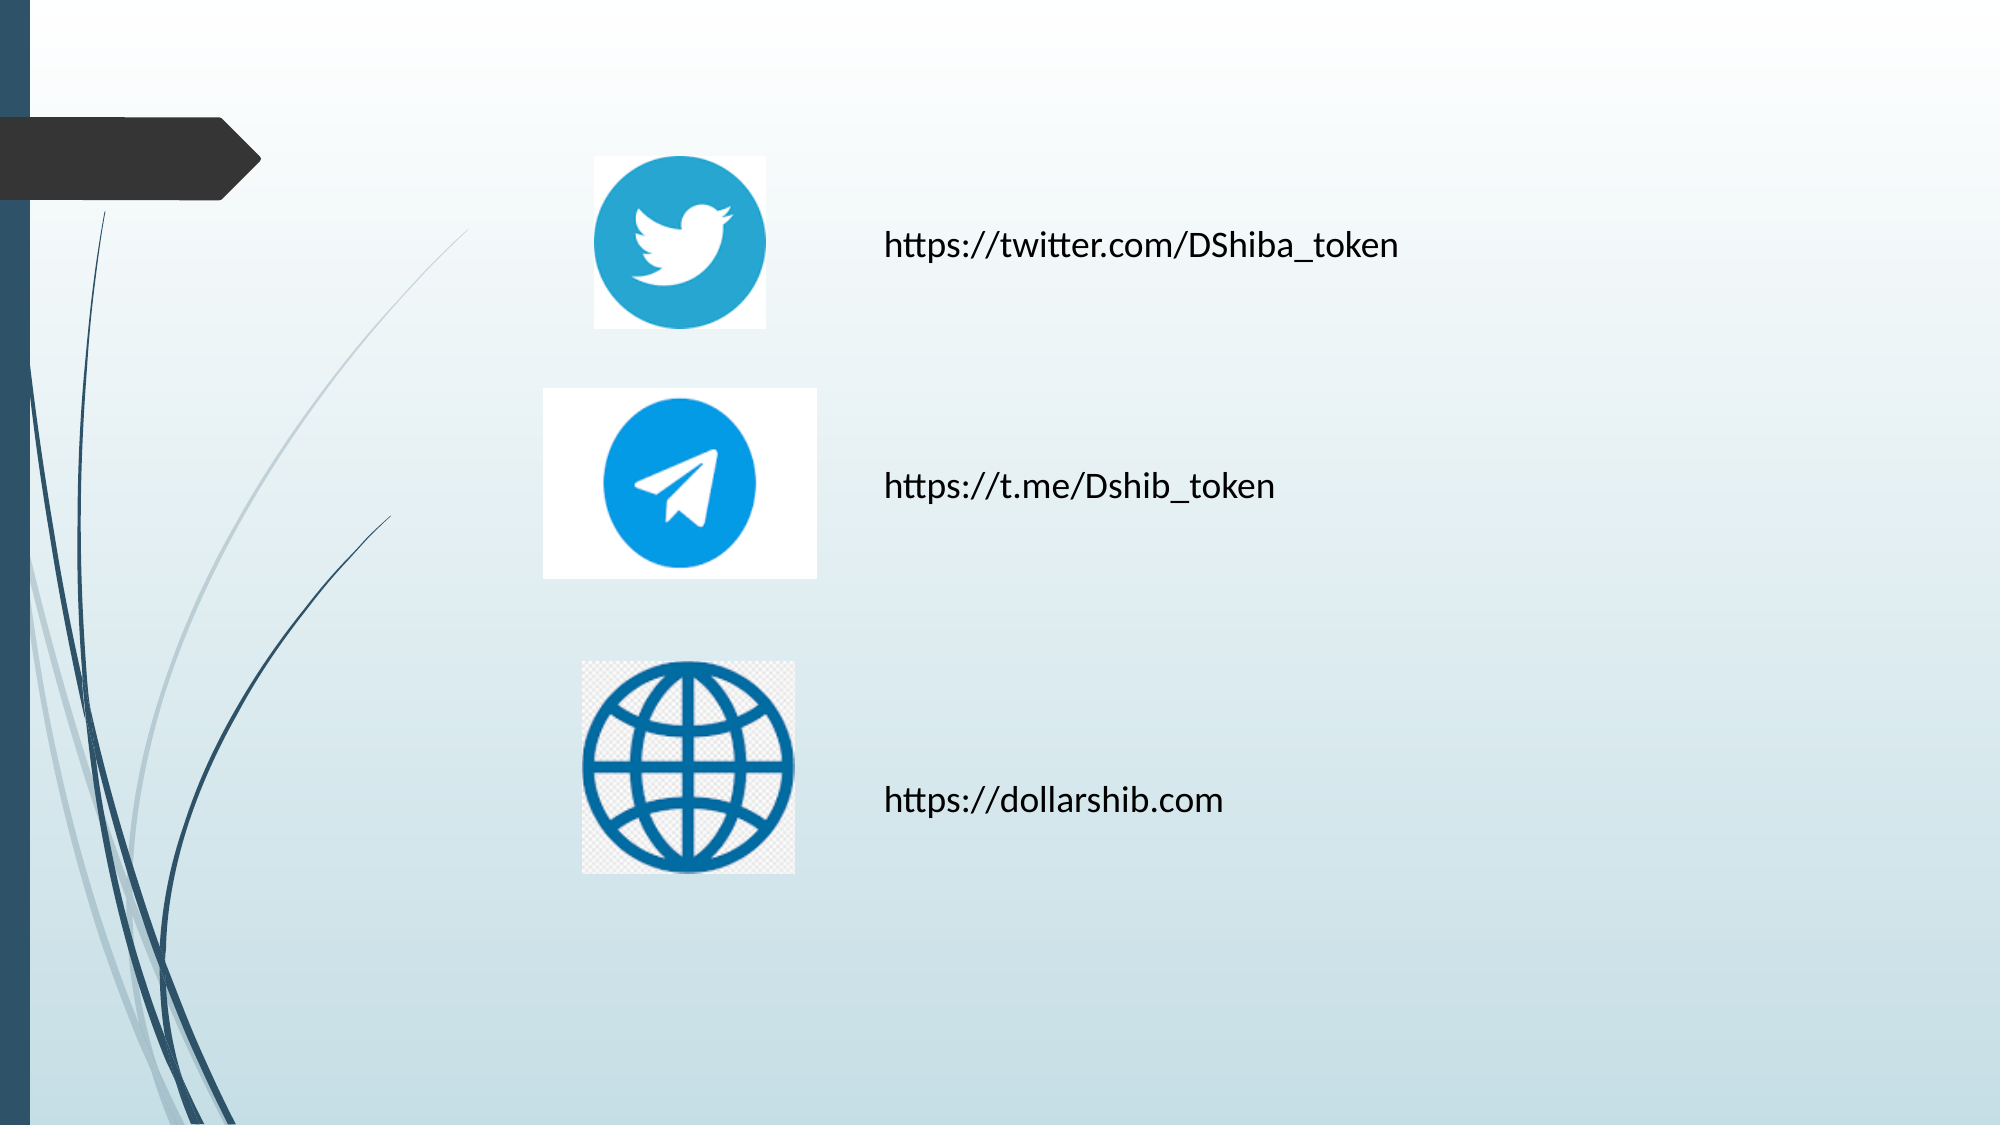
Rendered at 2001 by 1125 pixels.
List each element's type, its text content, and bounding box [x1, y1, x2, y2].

picture [594, 157, 766, 329]
text_box https://twitter.com/DShiba_token [868, 212, 1869, 273]
text_box https://dollarshib.com [868, 767, 1869, 829]
picture [543, 389, 817, 579]
picture [582, 661, 795, 874]
text_box https://t.me/Dshib_token [868, 453, 1869, 514]
